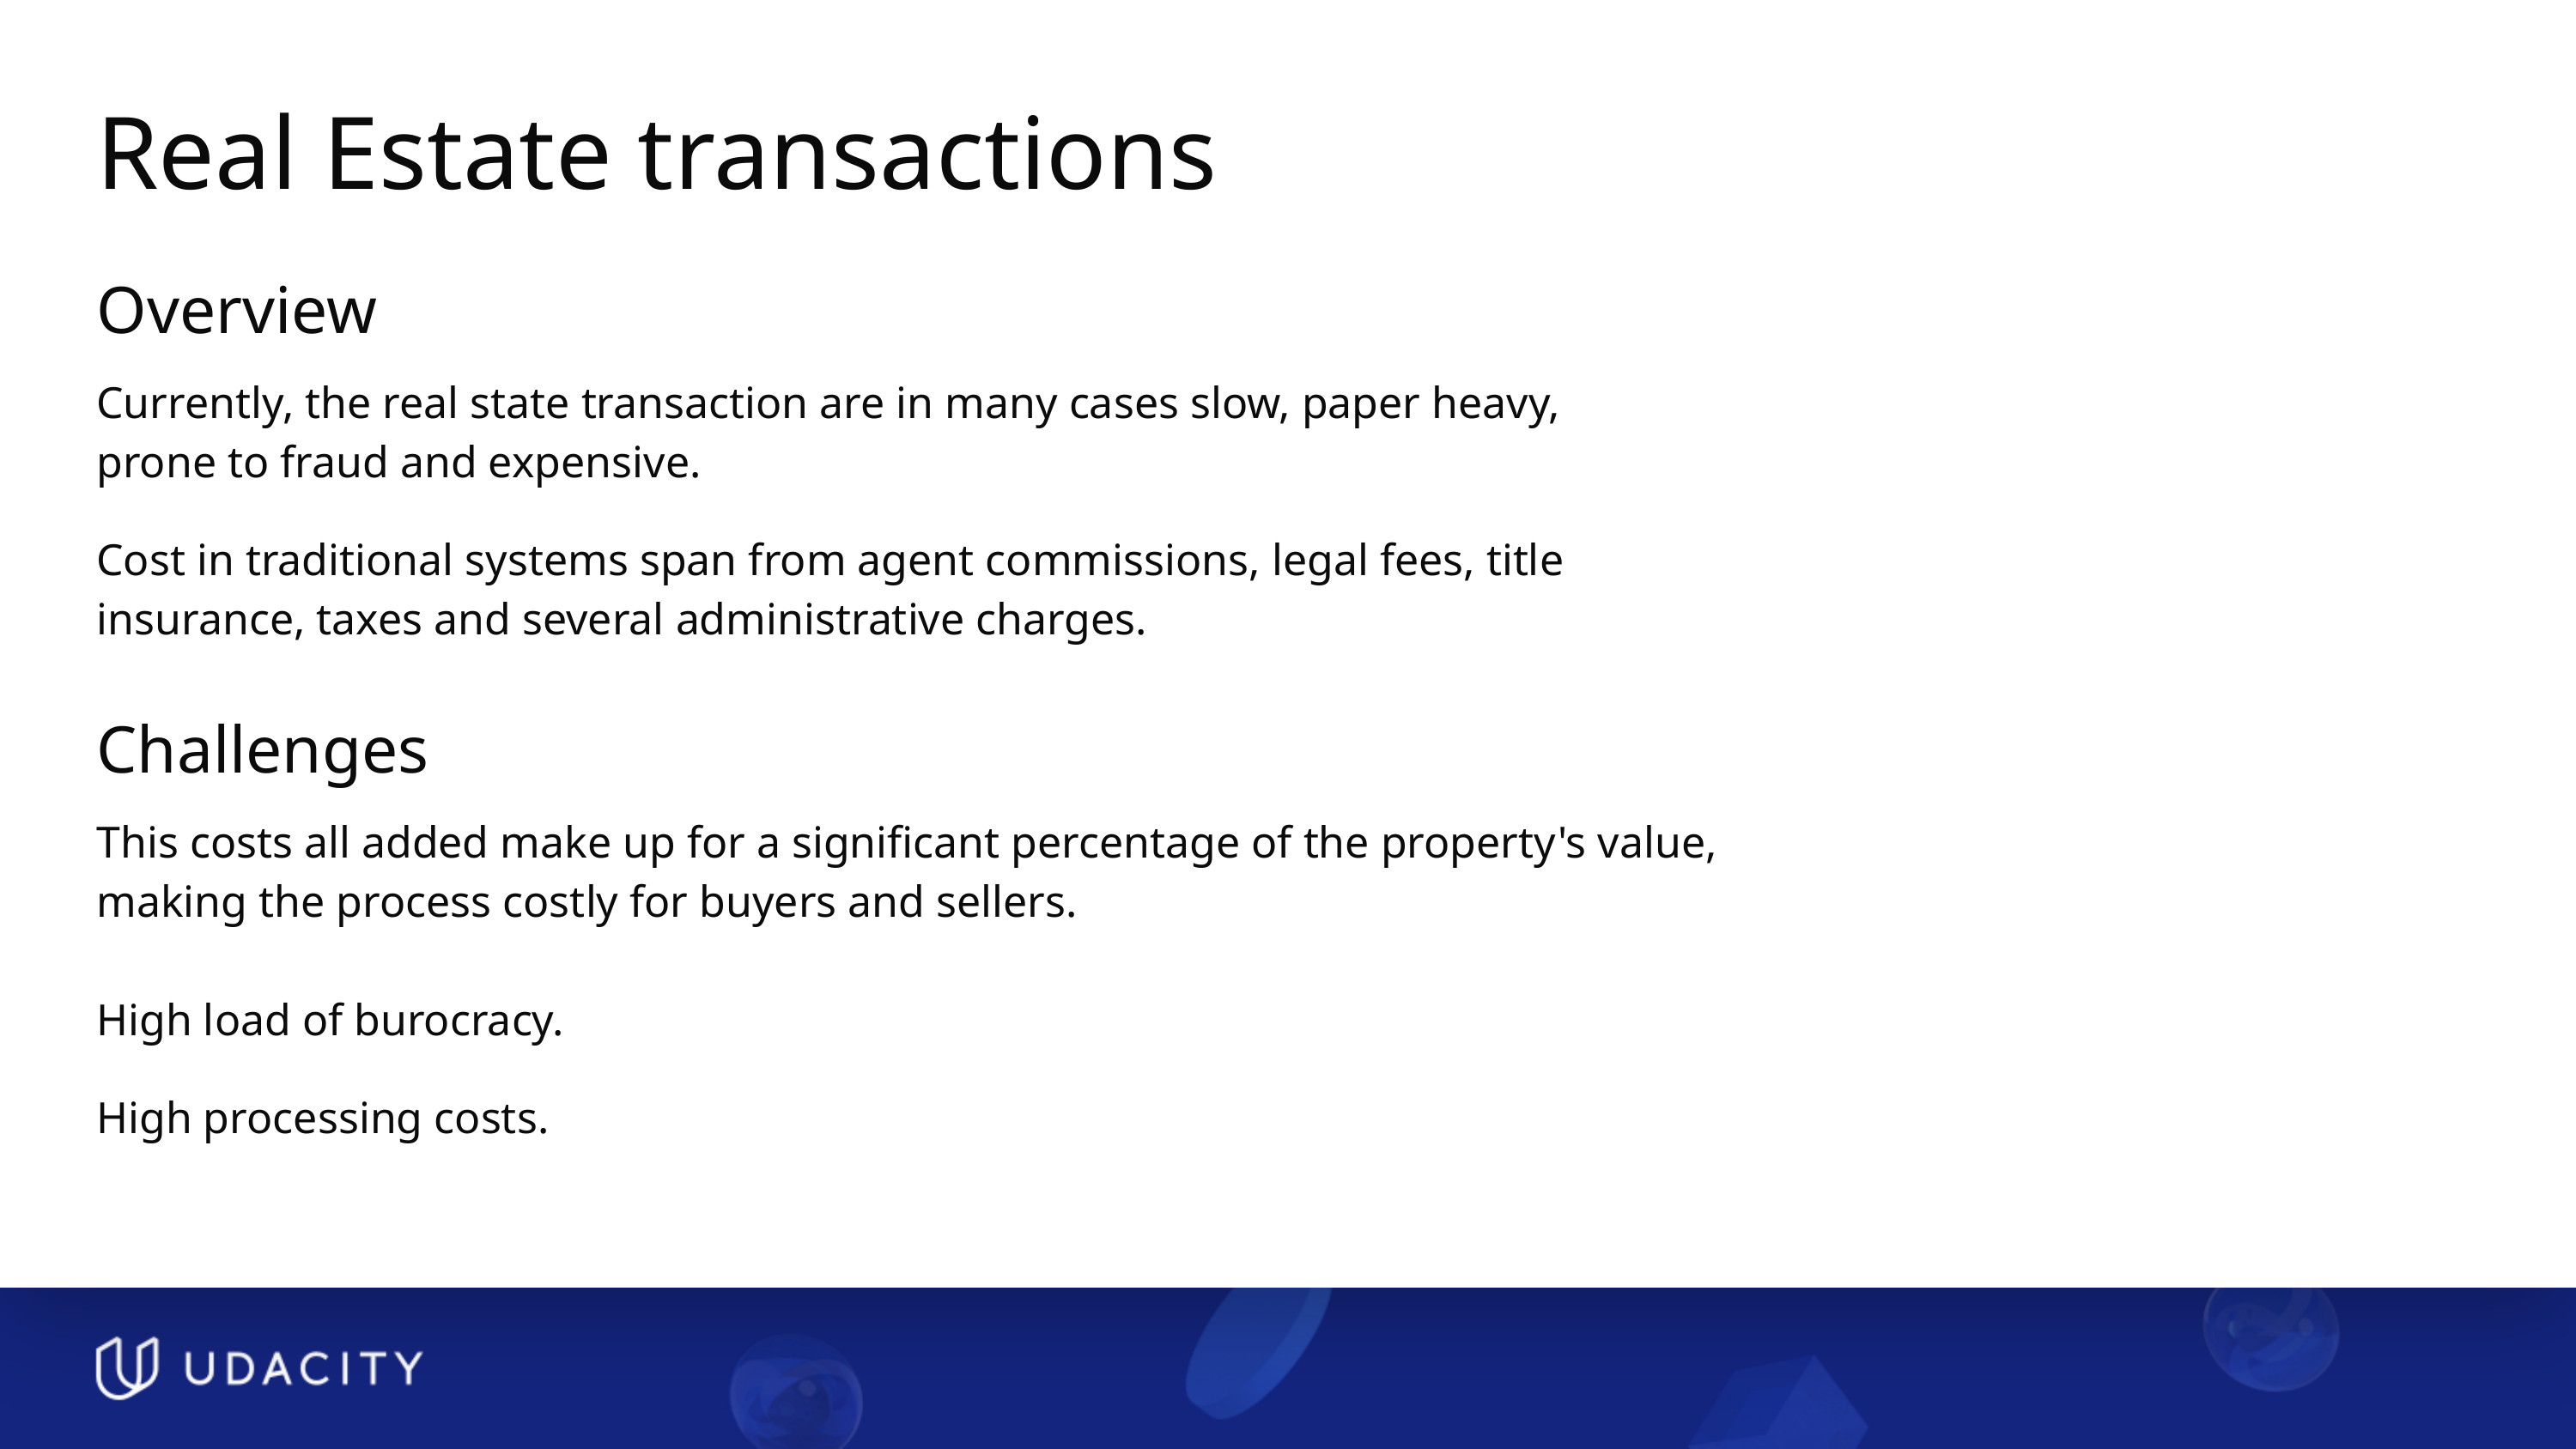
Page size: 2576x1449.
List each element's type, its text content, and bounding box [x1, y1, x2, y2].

list Overview Currently, the real state transaction are in many cases slow, paper heavy, prone to fraud and expensive. Cost in traditional systems span from agent commissions, legal fees, title insurance, taxes and several administrative charges. Challenges This costs all added make up for a significant percentage of the property's value, making the process costly for buyers and sellers. High load of burocracy. High processing costs. [96, 258, 2480, 1191]
picture [0, 1288, 2576, 1449]
title Real Estate transactions [96, 43, 2480, 256]
